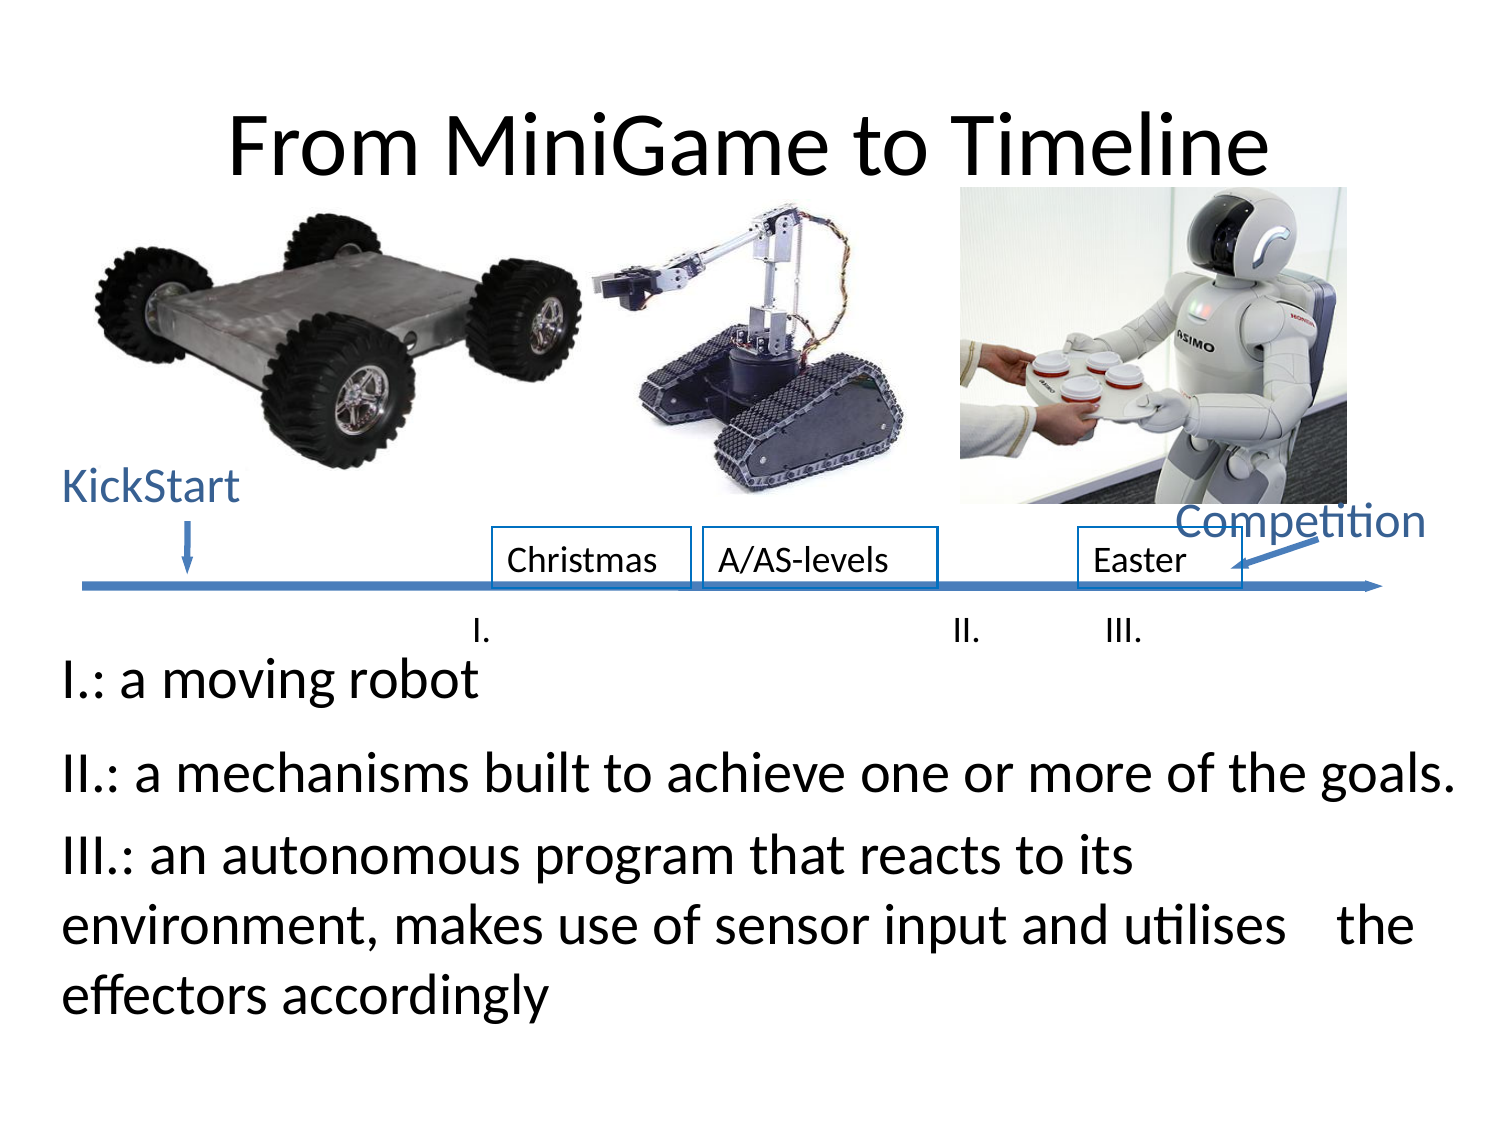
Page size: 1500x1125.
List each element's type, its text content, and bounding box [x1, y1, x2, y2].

text_box III. [1089, 597, 1172, 659]
text_box Christmas [492, 527, 692, 589]
text_box I.: a moving robot [47, 633, 1406, 718]
text_box I. [457, 597, 516, 659]
text_box II. [937, 597, 1020, 659]
text_box KickStart [46, 445, 329, 522]
title From MiniGame to Timeline [75, 45, 1426, 233]
picture [960, 233, 1347, 504]
text_box Competition [1160, 480, 1500, 557]
text_box Easter [1078, 527, 1243, 589]
text_box A/AS-levels [703, 527, 938, 589]
text_box III.: an autonomous program that reacts to its environment, makes use of sensor input and utilises the effectors accordingly [47, 809, 1500, 1034]
text_box II.: a mechanisms built to achieve one or more of the goals. [47, 727, 1500, 809]
picture [93, 199, 915, 497]
